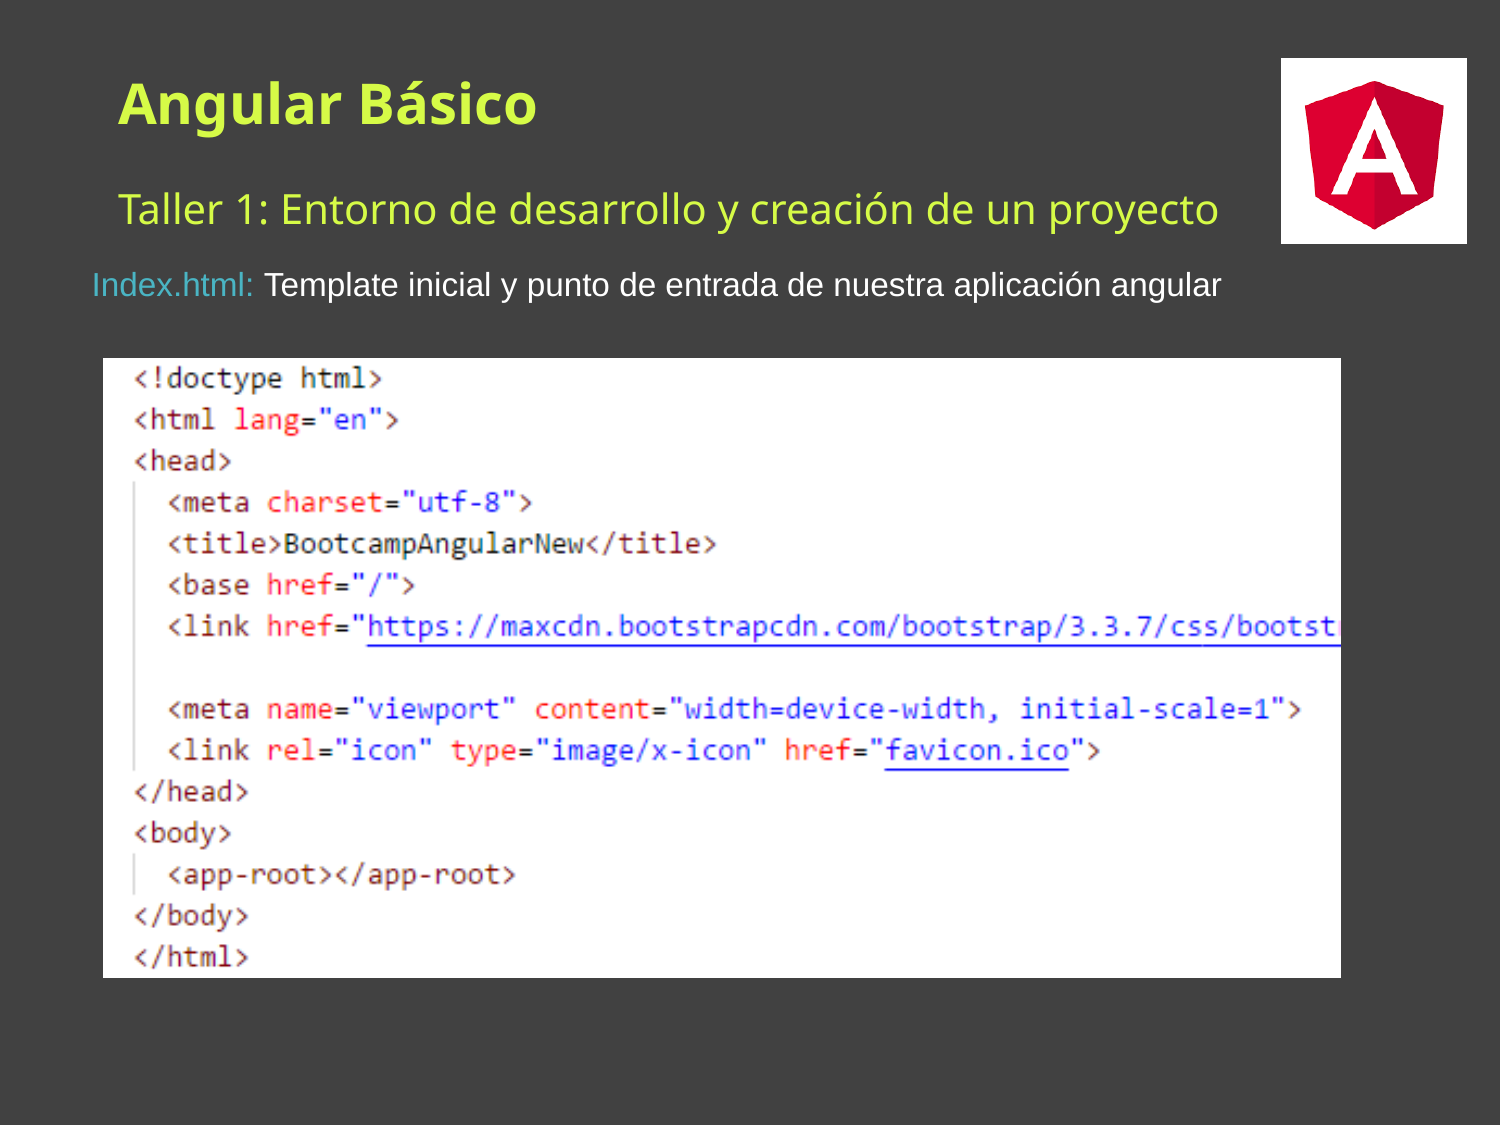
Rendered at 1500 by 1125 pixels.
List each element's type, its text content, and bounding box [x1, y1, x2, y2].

text_box Index.html: Template inicial y punto de entrada de nuestra aplicación angular [76, 255, 1424, 327]
title Angular Básico [103, 59, 1282, 144]
list Taller 1: Entorno de desarrollo y creación de un proyecto [103, 172, 1397, 244]
picture [1281, 58, 1467, 244]
picture [103, 358, 1341, 978]
